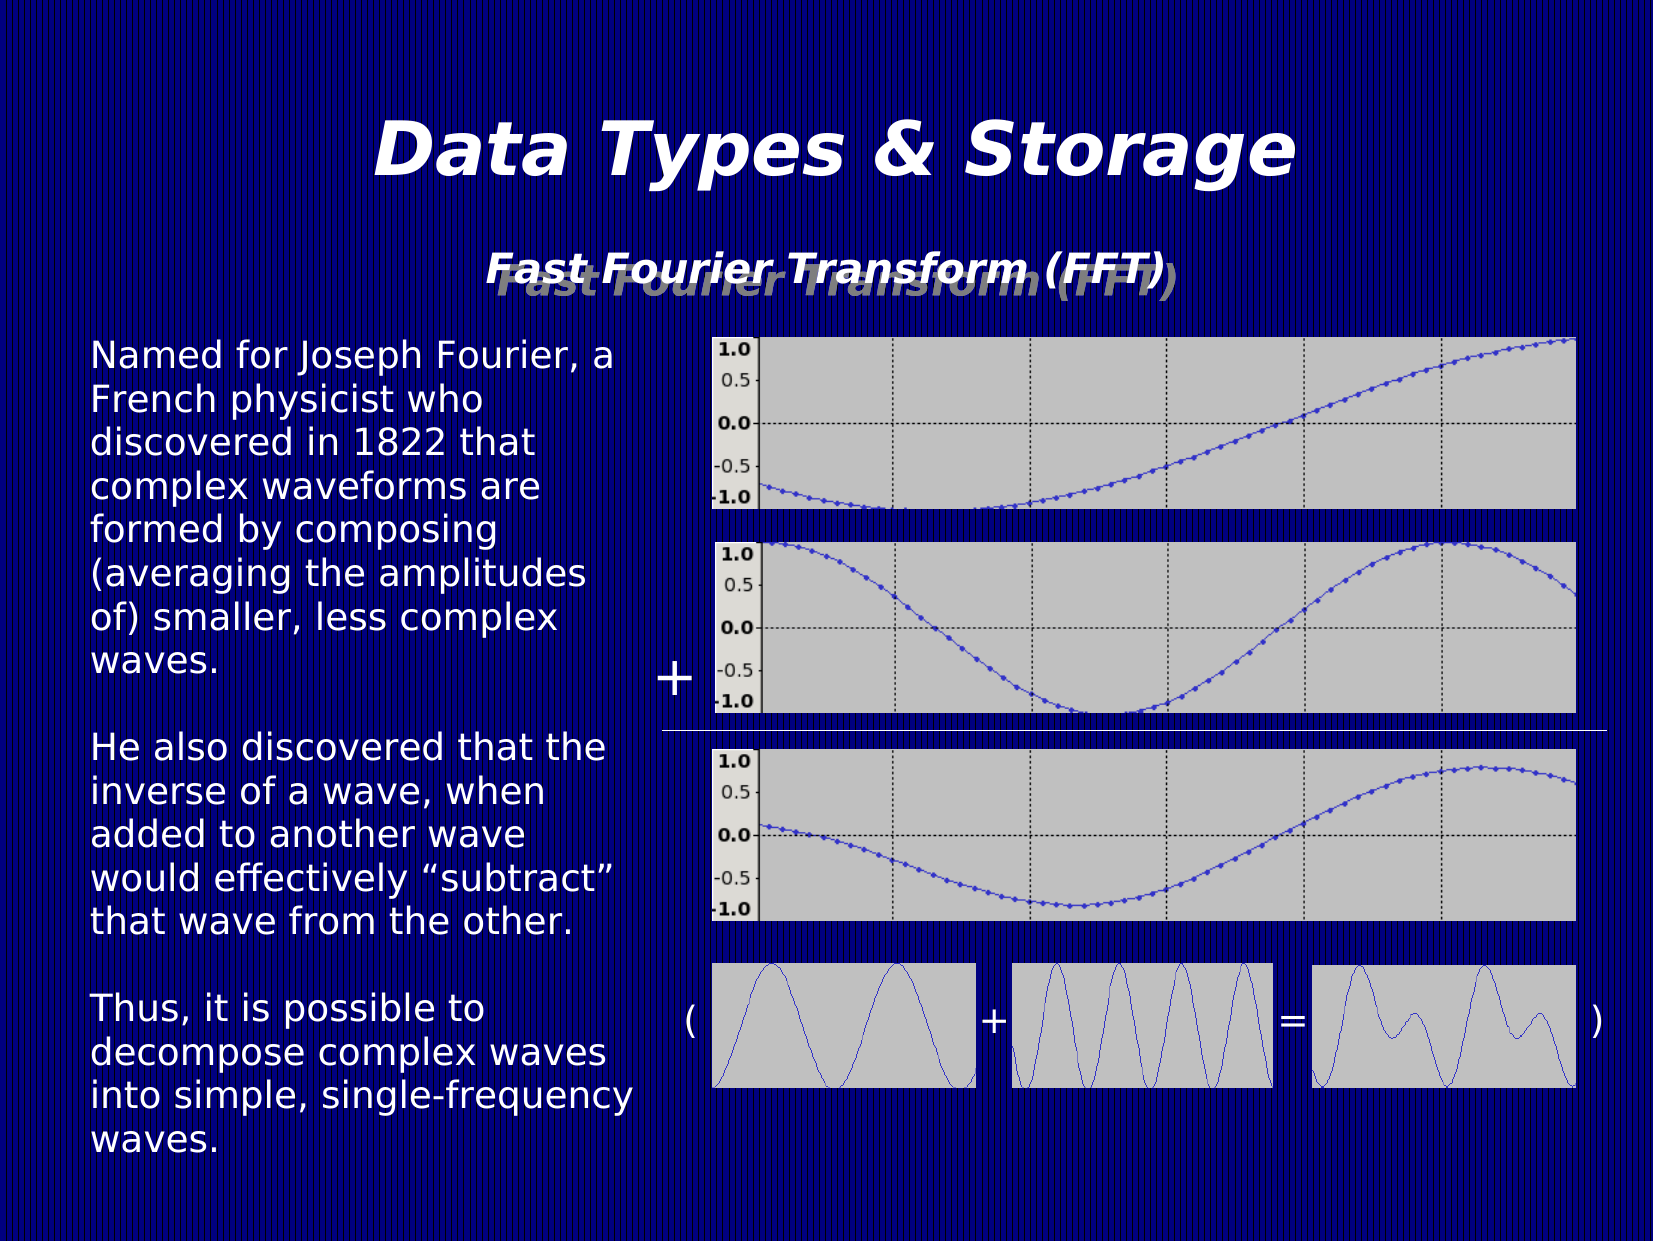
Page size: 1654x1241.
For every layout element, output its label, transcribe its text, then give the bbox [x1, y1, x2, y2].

picture [715, 542, 1576, 713]
text_box Data Types & Storage [358, 98, 1295, 202]
picture [1312, 965, 1576, 1088]
text_box Fast Fourier Transform (FFT) [458, 236, 1194, 301]
picture [712, 963, 976, 1088]
text_box + [963, 991, 1025, 1050]
picture [712, 337, 1576, 509]
picture [1012, 963, 1273, 1088]
text_box ( [668, 991, 713, 1051]
picture [712, 749, 1576, 921]
text_box ) [1575, 991, 1619, 1051]
text_box = [1262, 991, 1324, 1050]
text_box Named for Joseph Fourier, a French physicist who discovered in 1822 that complex waveforms are formed by composing (averaging the amplitudes of) smaller, less complex waves. He also discovered that the inverse of a wave, when added to another wave would effectively “subtract” that wave from the other. Thus, it is possible to decompose complex waves into simple, single-frequency waves. [75, 326, 655, 1126]
text_box + [637, 637, 713, 716]
